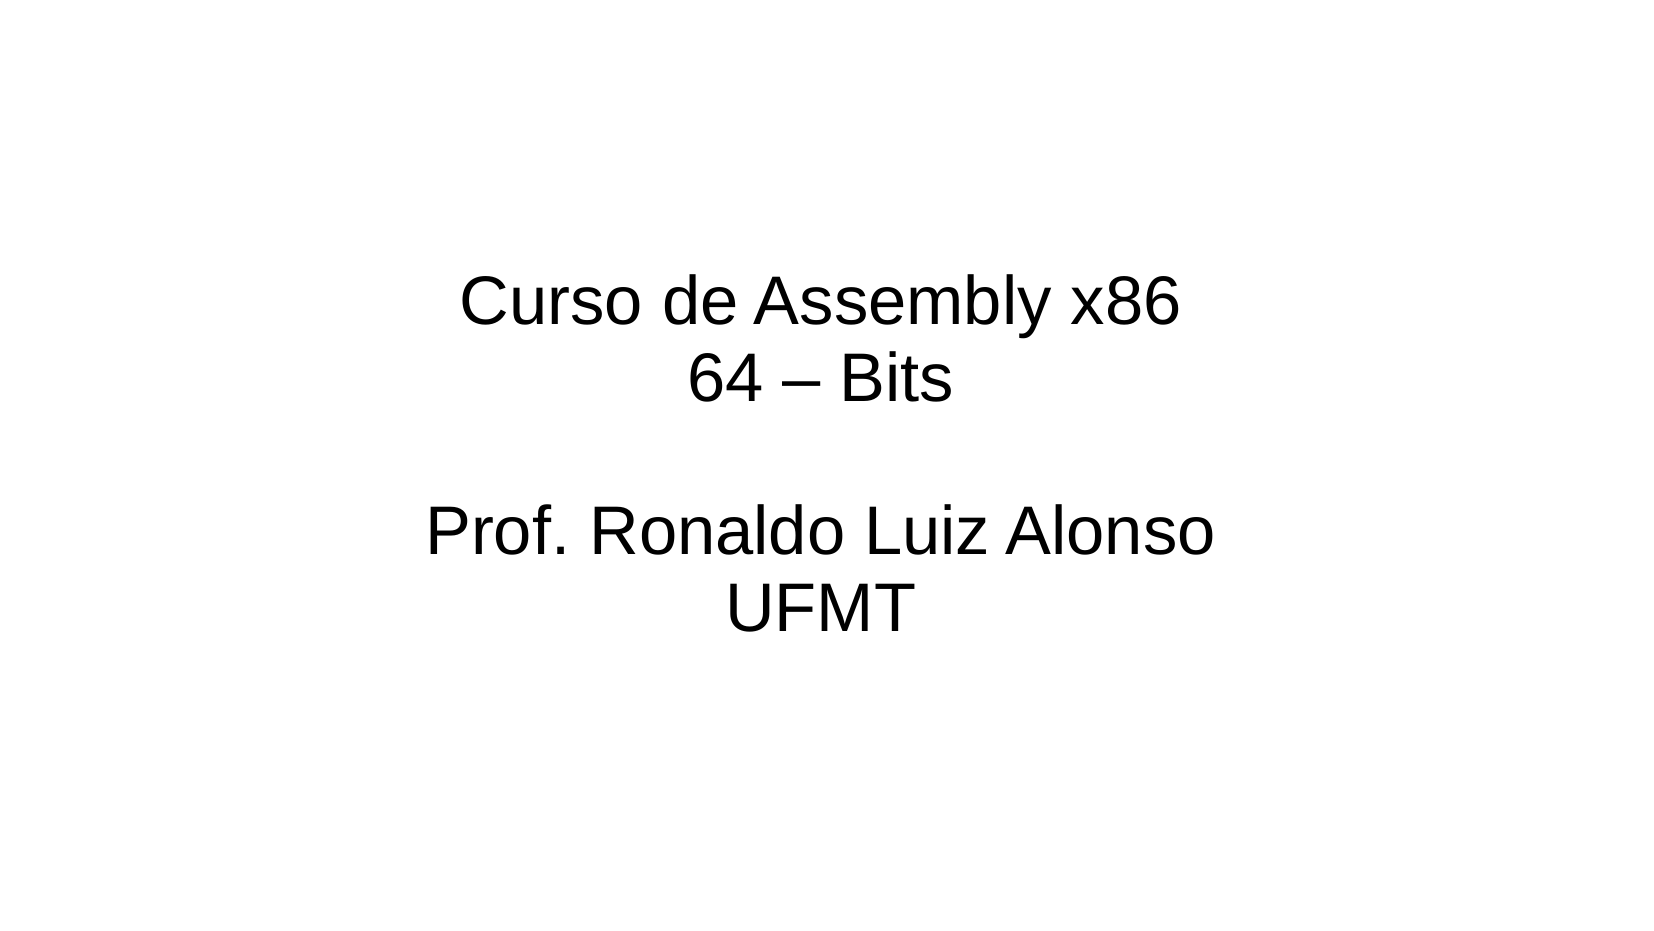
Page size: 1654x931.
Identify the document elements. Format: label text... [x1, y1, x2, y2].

title Curso de Assembly x86 64 – Bits Prof. Ronaldo Luiz Alonso UFMT [59, 256, 1583, 652]
